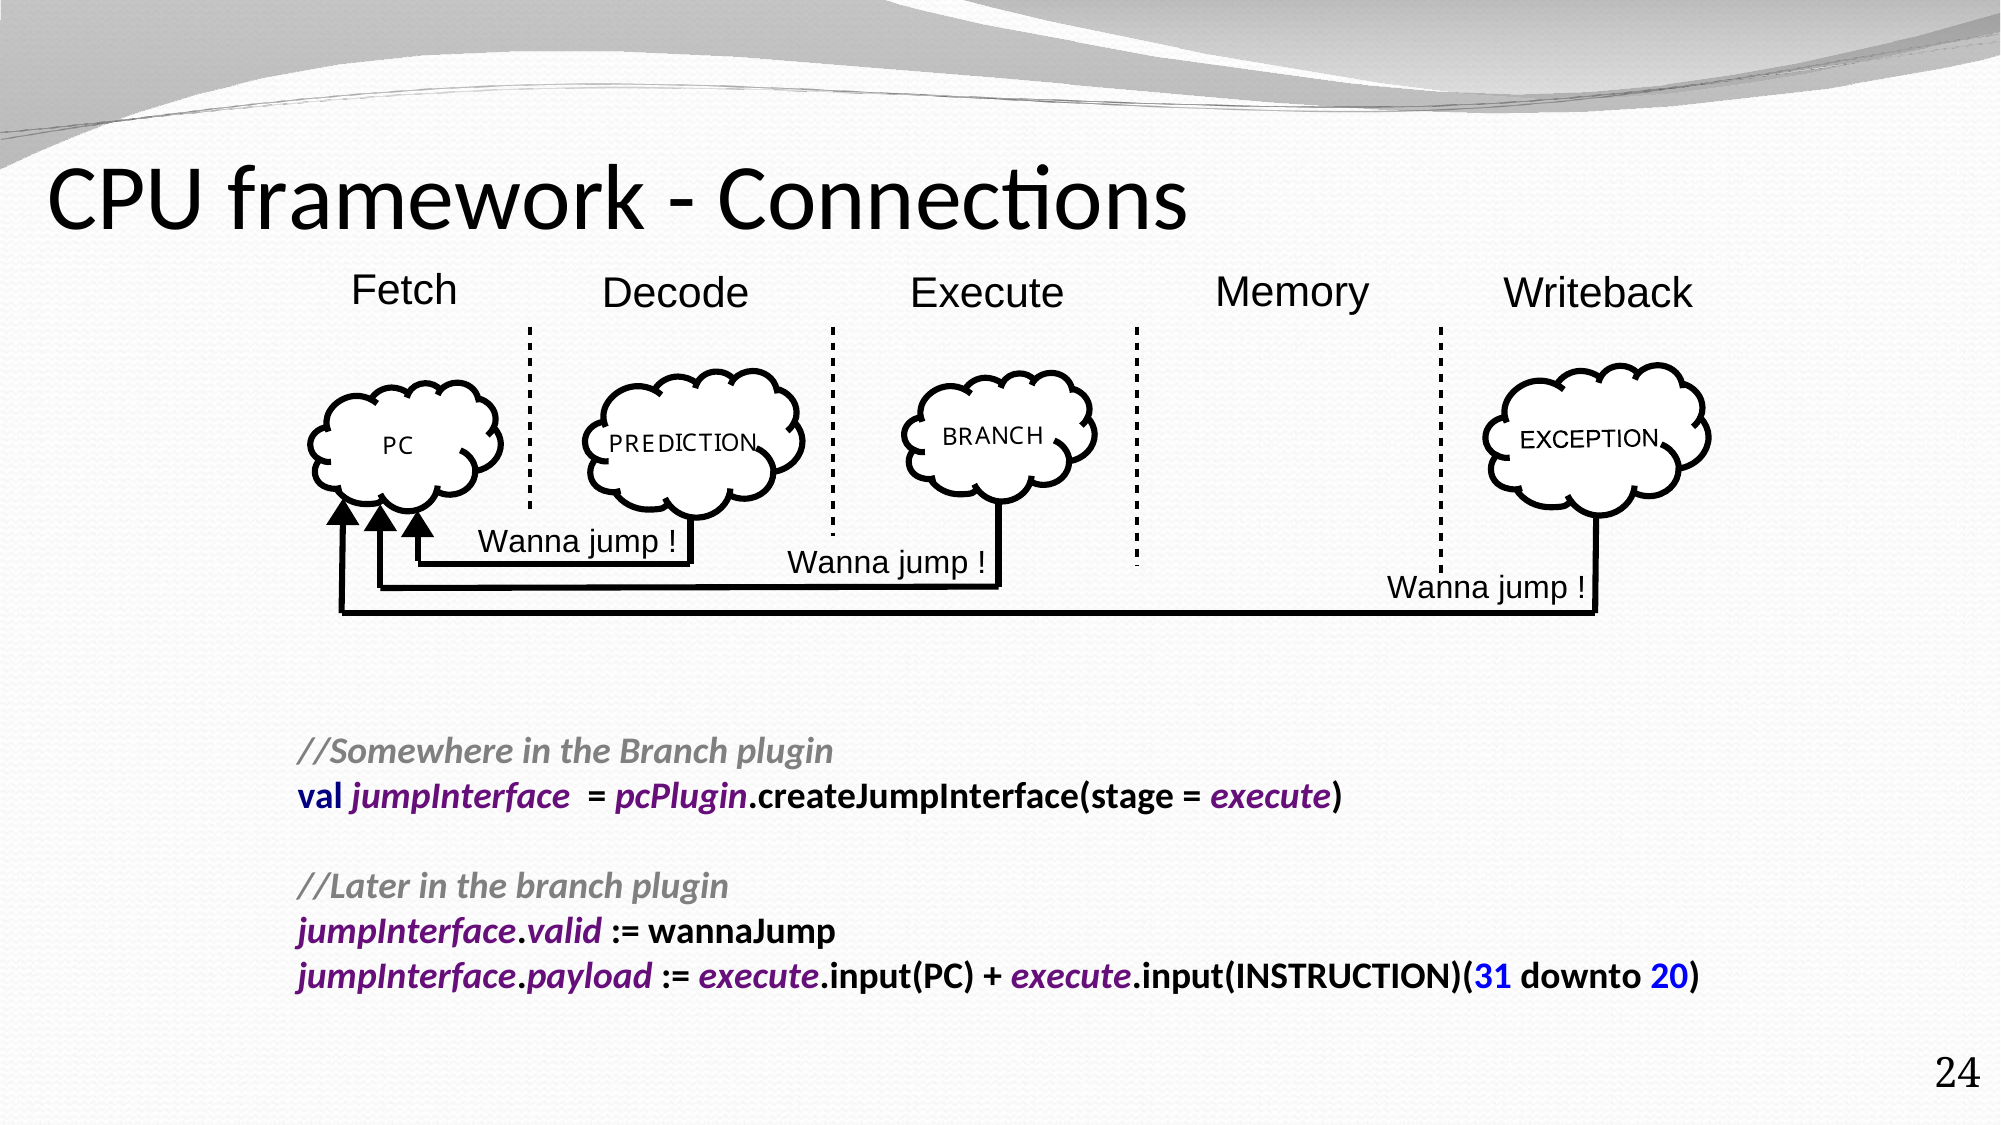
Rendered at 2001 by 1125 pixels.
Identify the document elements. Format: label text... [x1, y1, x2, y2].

title CPU framework - Connections [47, 60, 1638, 249]
picture [0, 0, 2001, 1125]
text_box //Somewhere in the Branch plugin val jumpInterface = pcPlugin.createJumpInterface(stage = execute) //Later in the branch plugin jumpInterface.valid := wannaJump jumpInterface.payload := execute.input(PC) + execute.input(INSTRUCTION)(31 downto 20) [282, 673, 2001, 1125]
chart [307, 257, 1713, 622]
